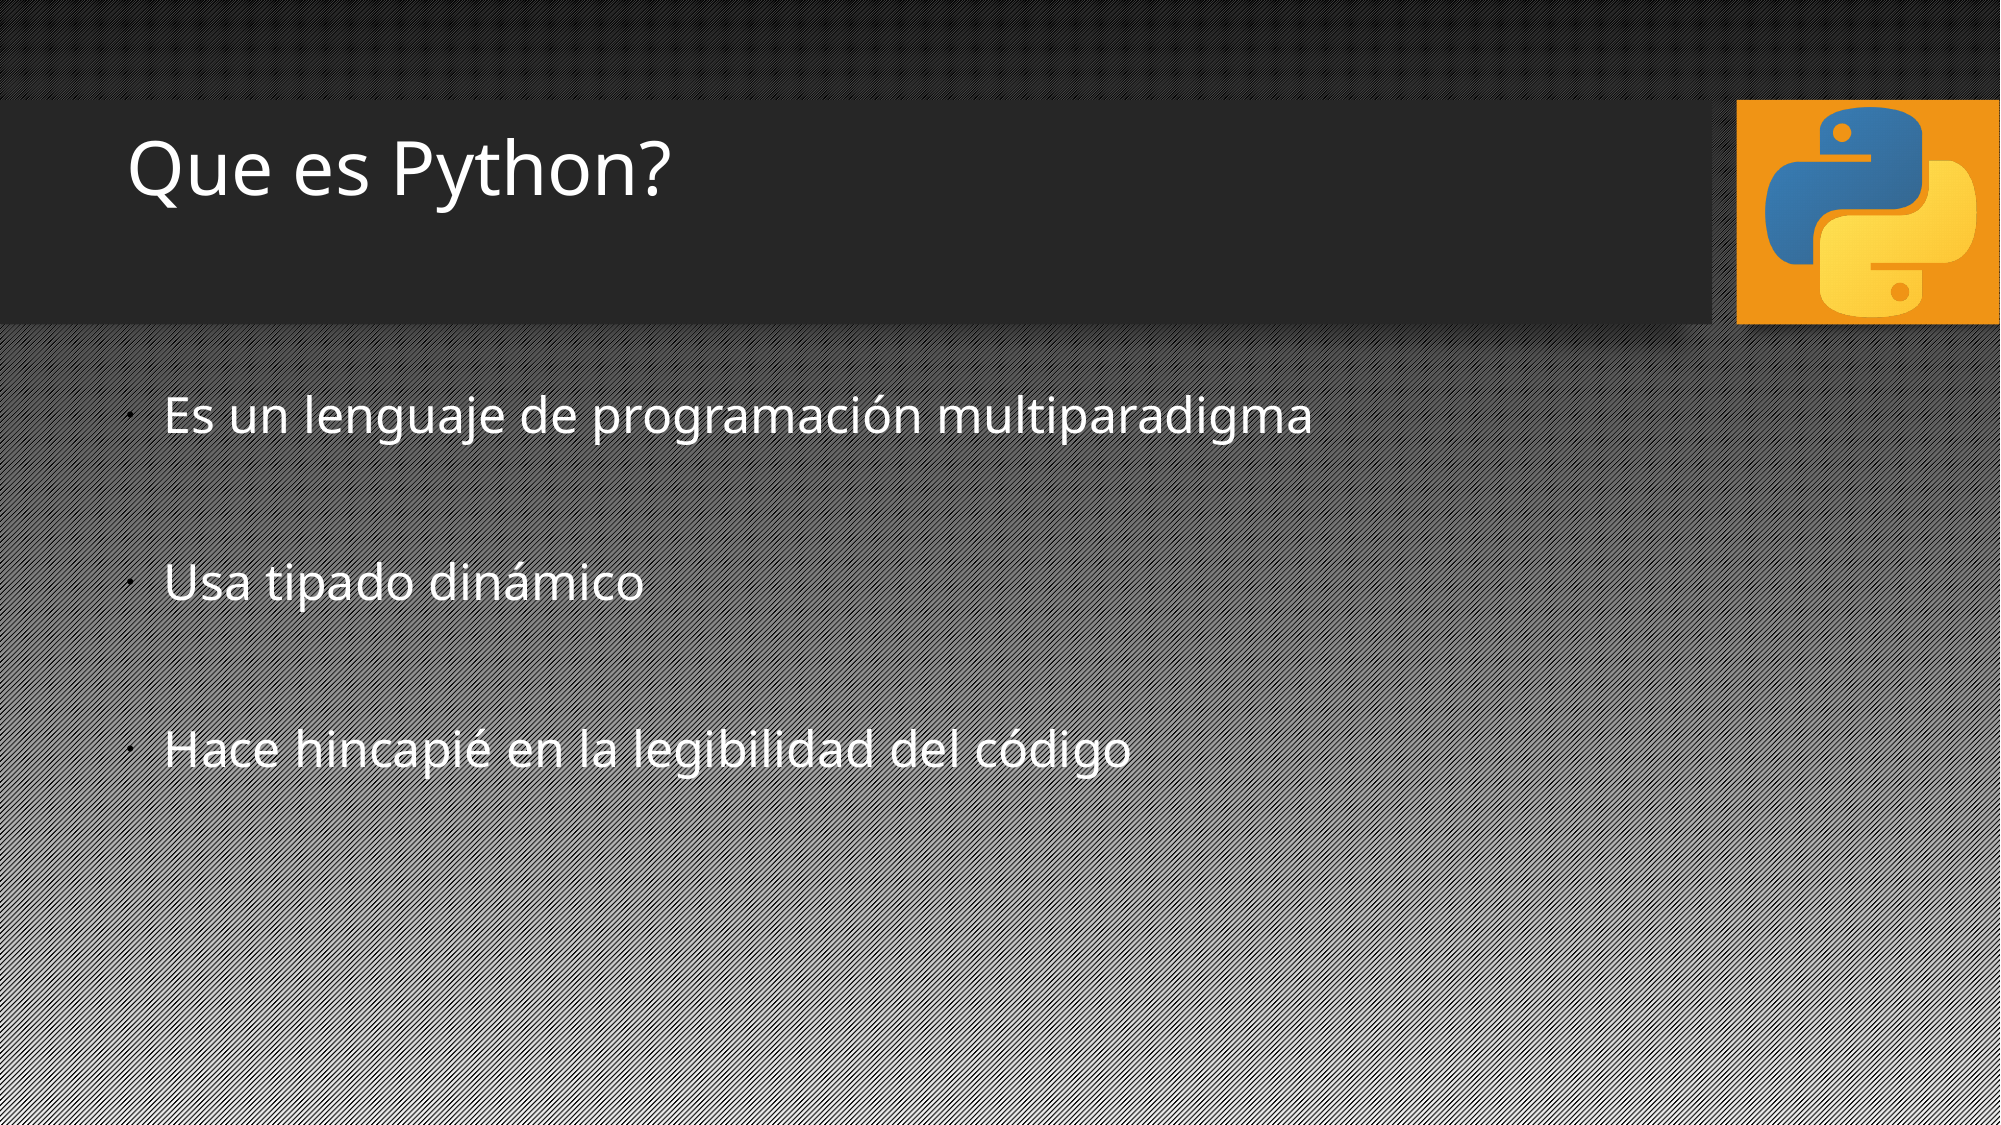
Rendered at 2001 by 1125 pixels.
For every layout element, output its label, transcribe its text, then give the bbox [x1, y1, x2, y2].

title Que es Python? [111, 123, 1689, 301]
picture [0, 0, 2000, 1125]
picture [1765, 107, 1977, 318]
list Es un lenguaje de programación multiparadigma Usa tipado dinámico Hace hincapié en la legibilidad del código [111, 383, 1689, 974]
